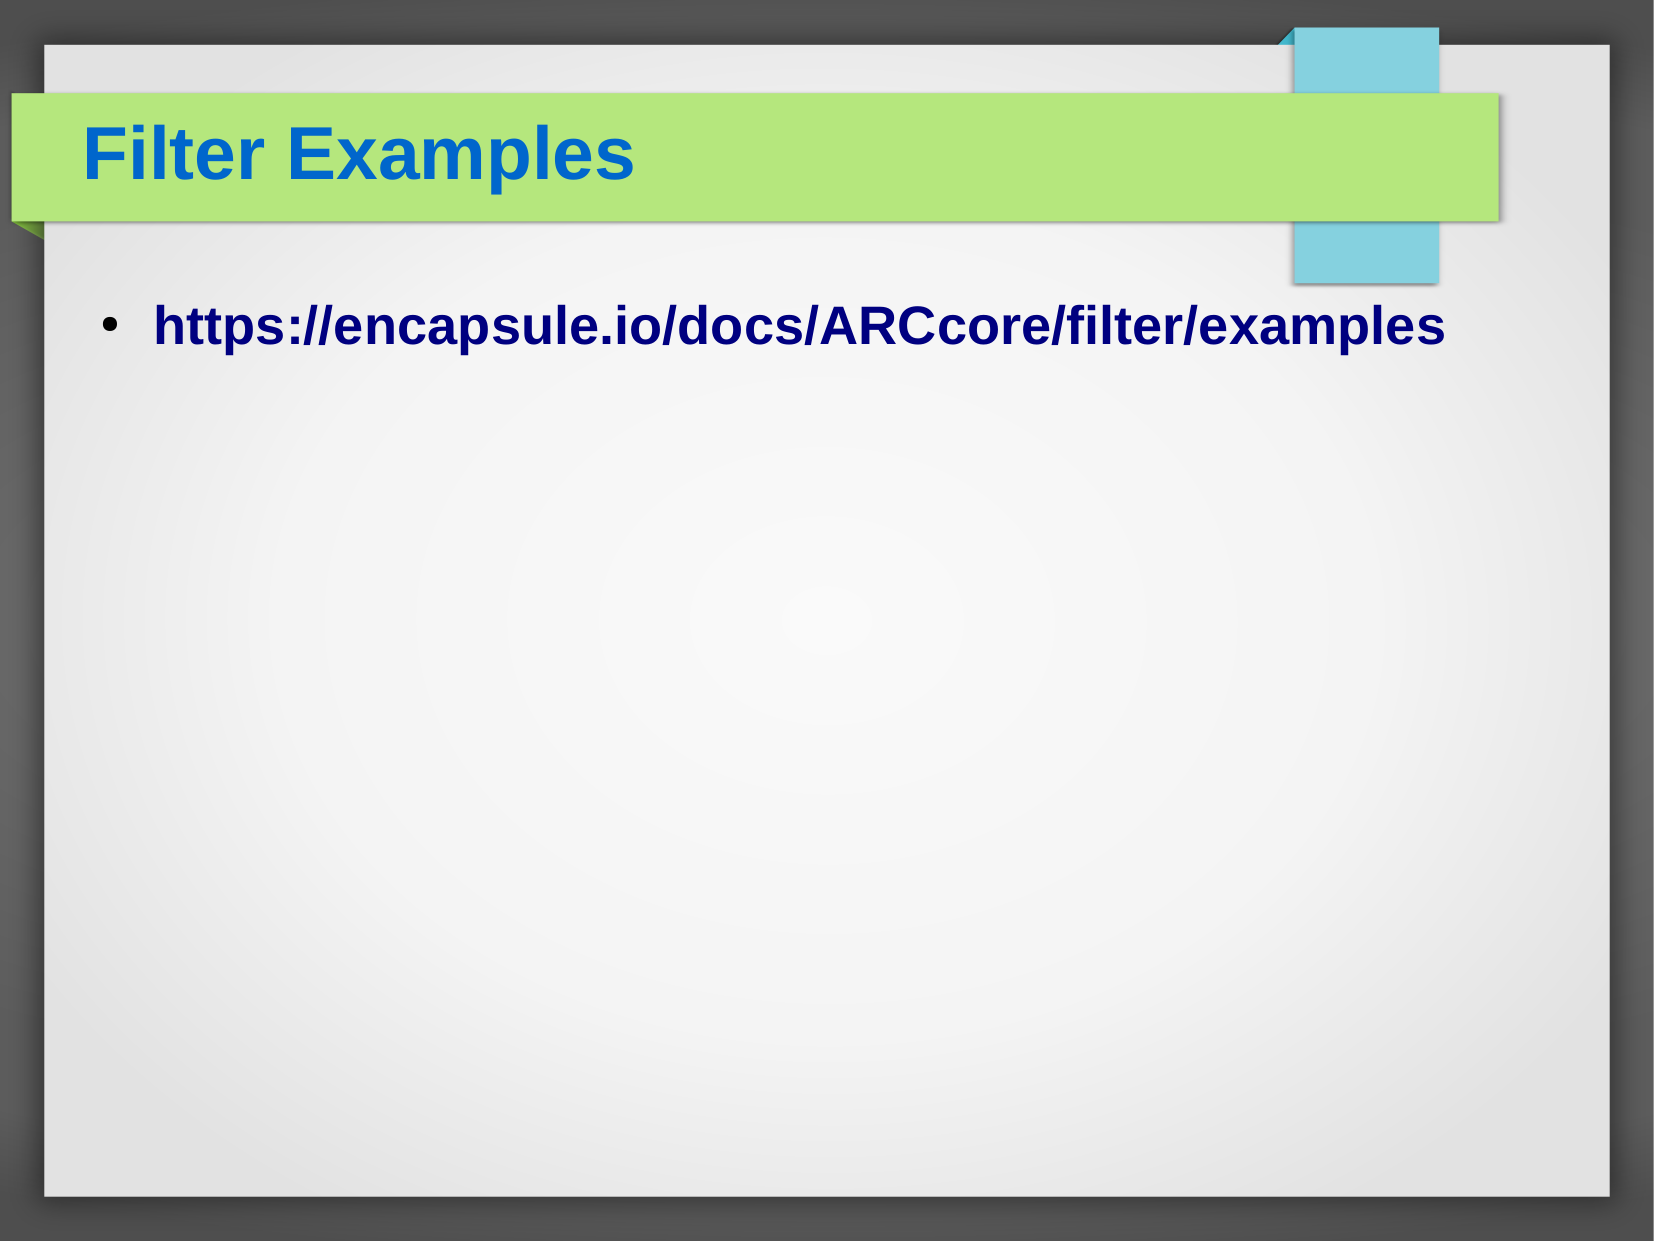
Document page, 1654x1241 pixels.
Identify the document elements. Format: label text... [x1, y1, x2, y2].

list https://encapsule.io/docs/ARCcore/filter/examples [82, 295, 1571, 1015]
title Filter Examples [82, 94, 1264, 213]
picture [0, 0, 1654, 1241]
